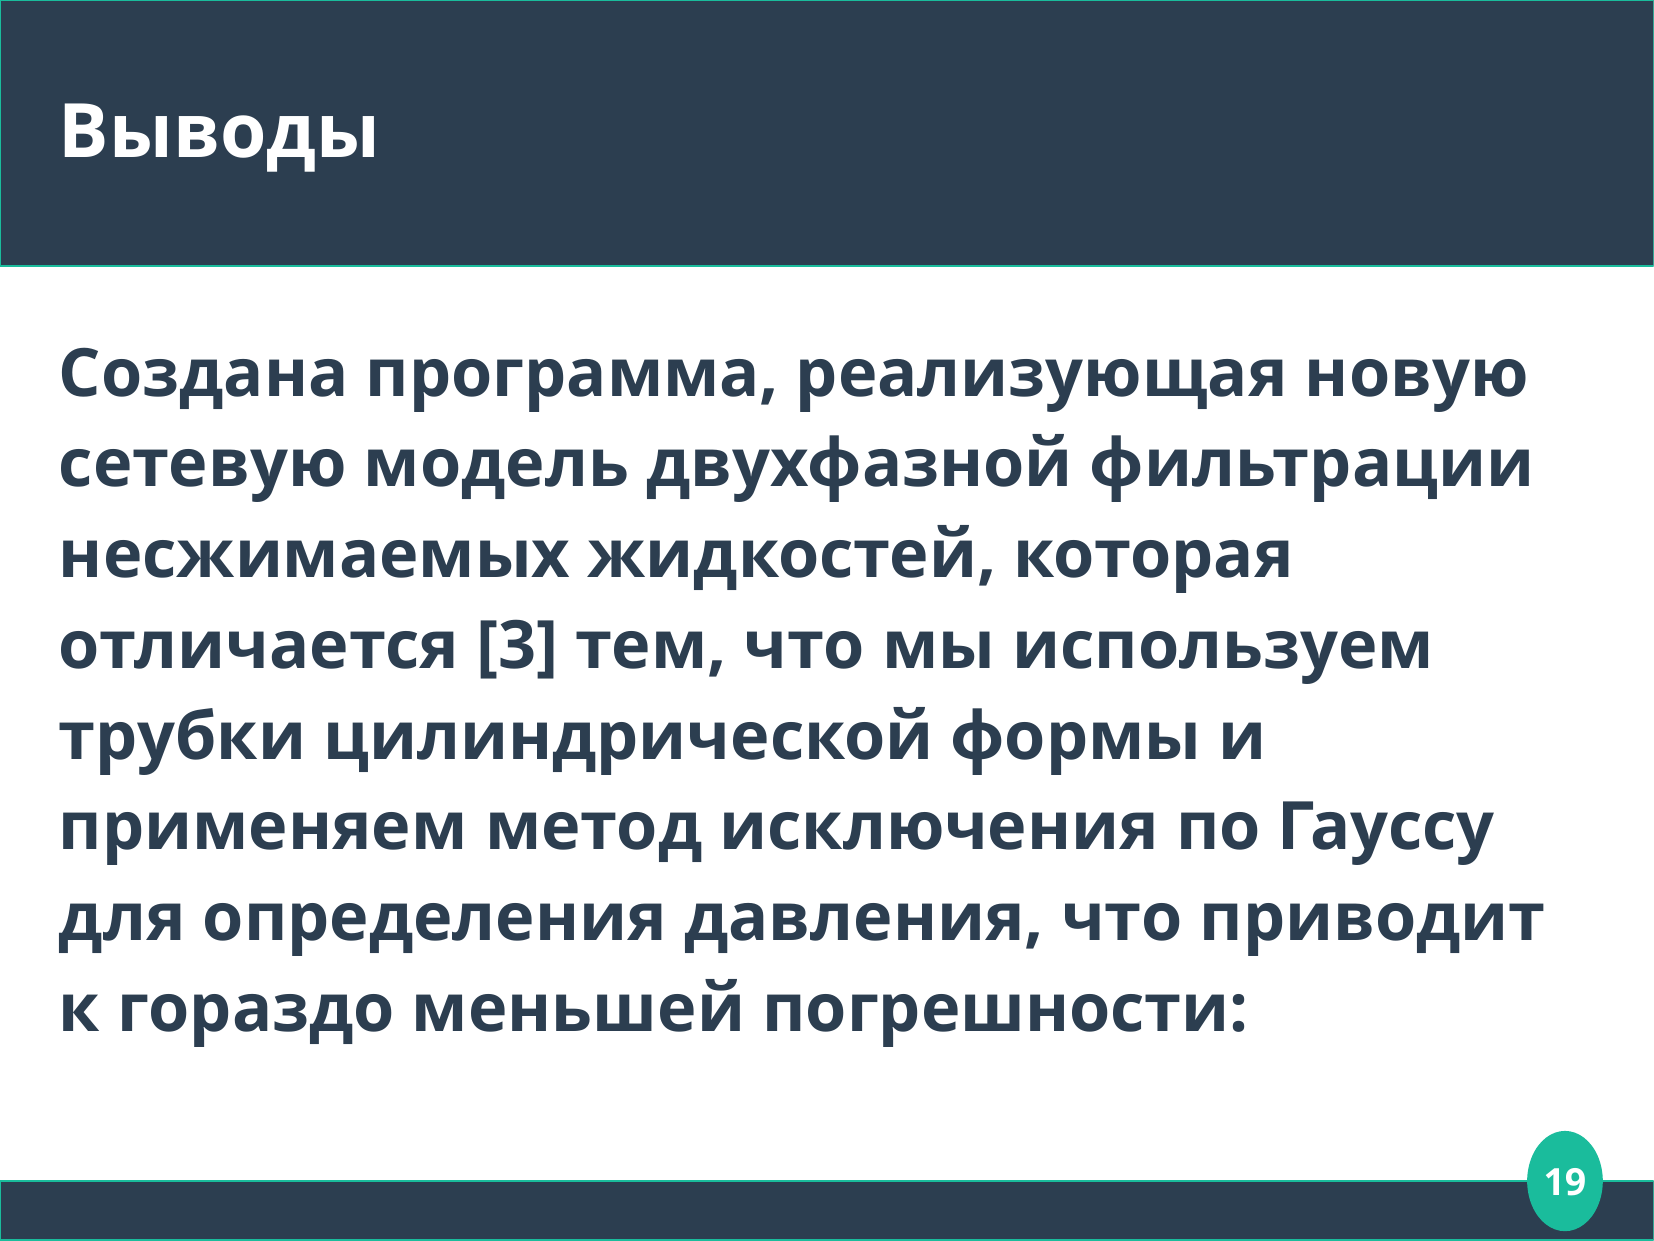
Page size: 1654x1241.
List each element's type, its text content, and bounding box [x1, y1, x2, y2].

list Создана программа, реализующая новую сетевую модель двухфазной фильтрации несжимаемых жидкостей, которая отличается [3] тем, что мы используем трубки цилиндрической формы и применяем метод исключения по Гауссу для определения давления, что приводит к гораздо меньшей погрешности: [59, 324, 1595, 1152]
title Выводы [59, 49, 1595, 207]
